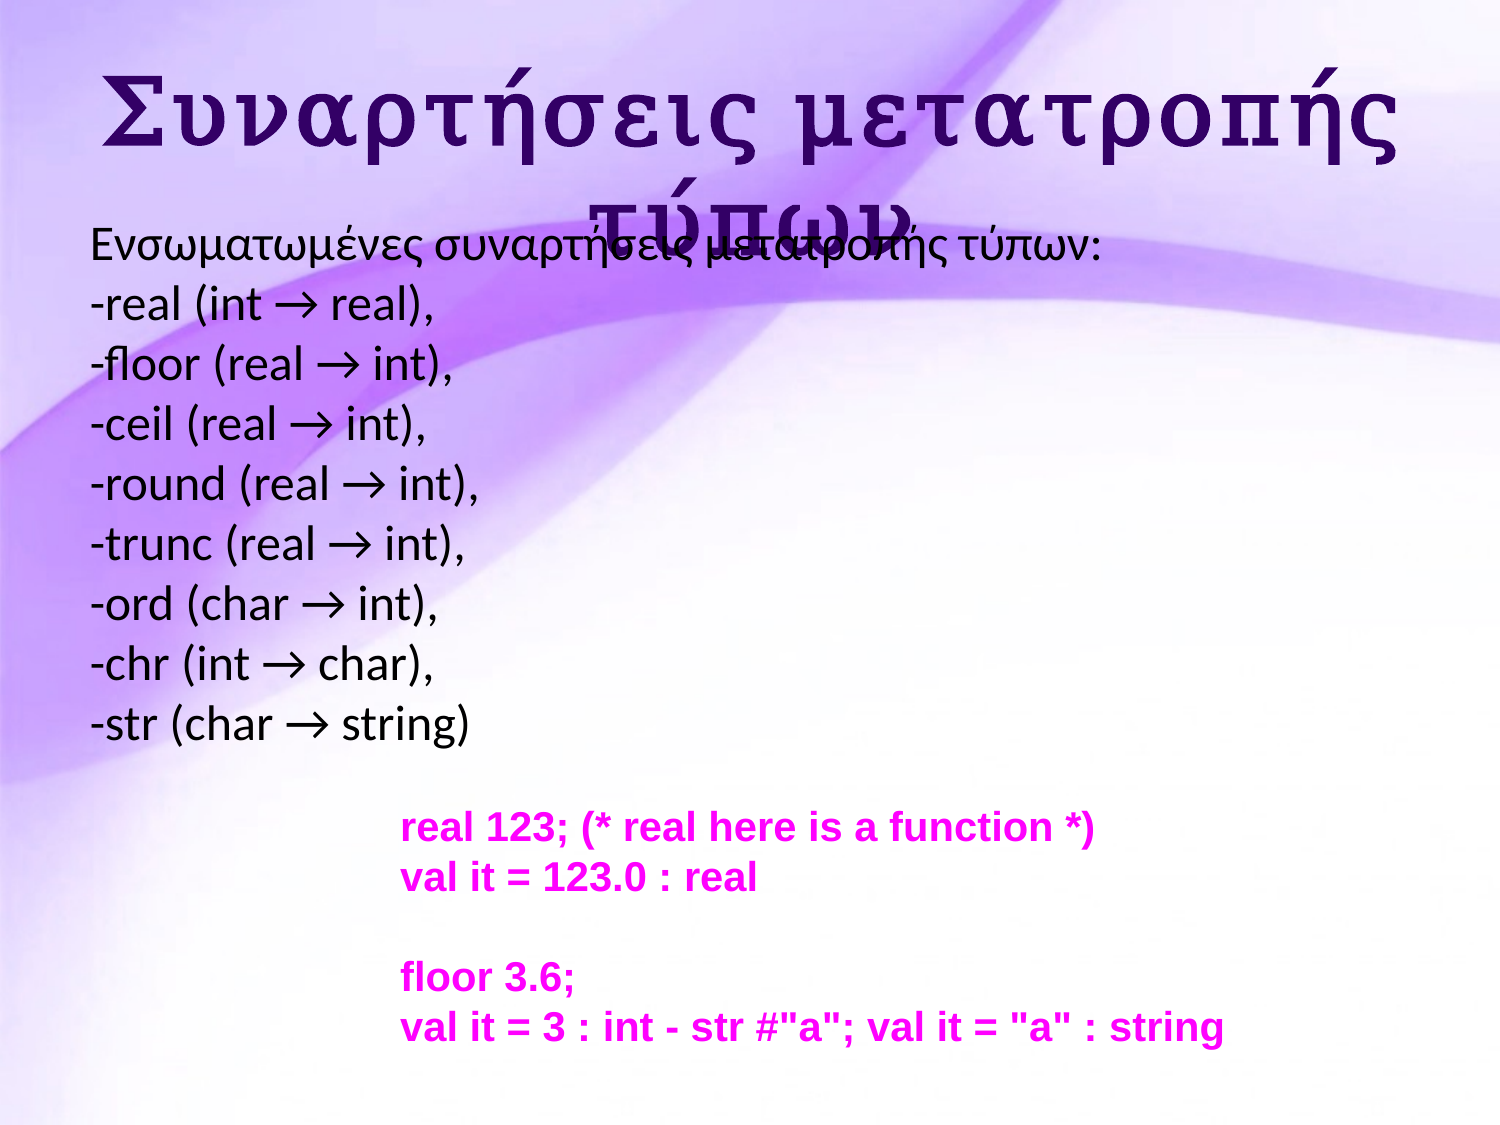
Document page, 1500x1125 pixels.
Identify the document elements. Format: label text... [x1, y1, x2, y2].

list Ενσωματωμένες συναρτήσεις μετατροπής τύπων: -real (int → real), -floor (real → int), -ceil (real → int), -round (real → int), -trunc (real → int), -ord (char → int), -chr (int → char), -str (char → string) real 123; (* real here is a function *) val it = 123.0 : real floor 3.6; val it = 3 : int - str #"a"; val it = "a" : string [75, 202, 1425, 945]
picture [0, 0, 1500, 1125]
title Συναρτήσεις μετατροπής τύπων [75, 45, 1425, 202]
